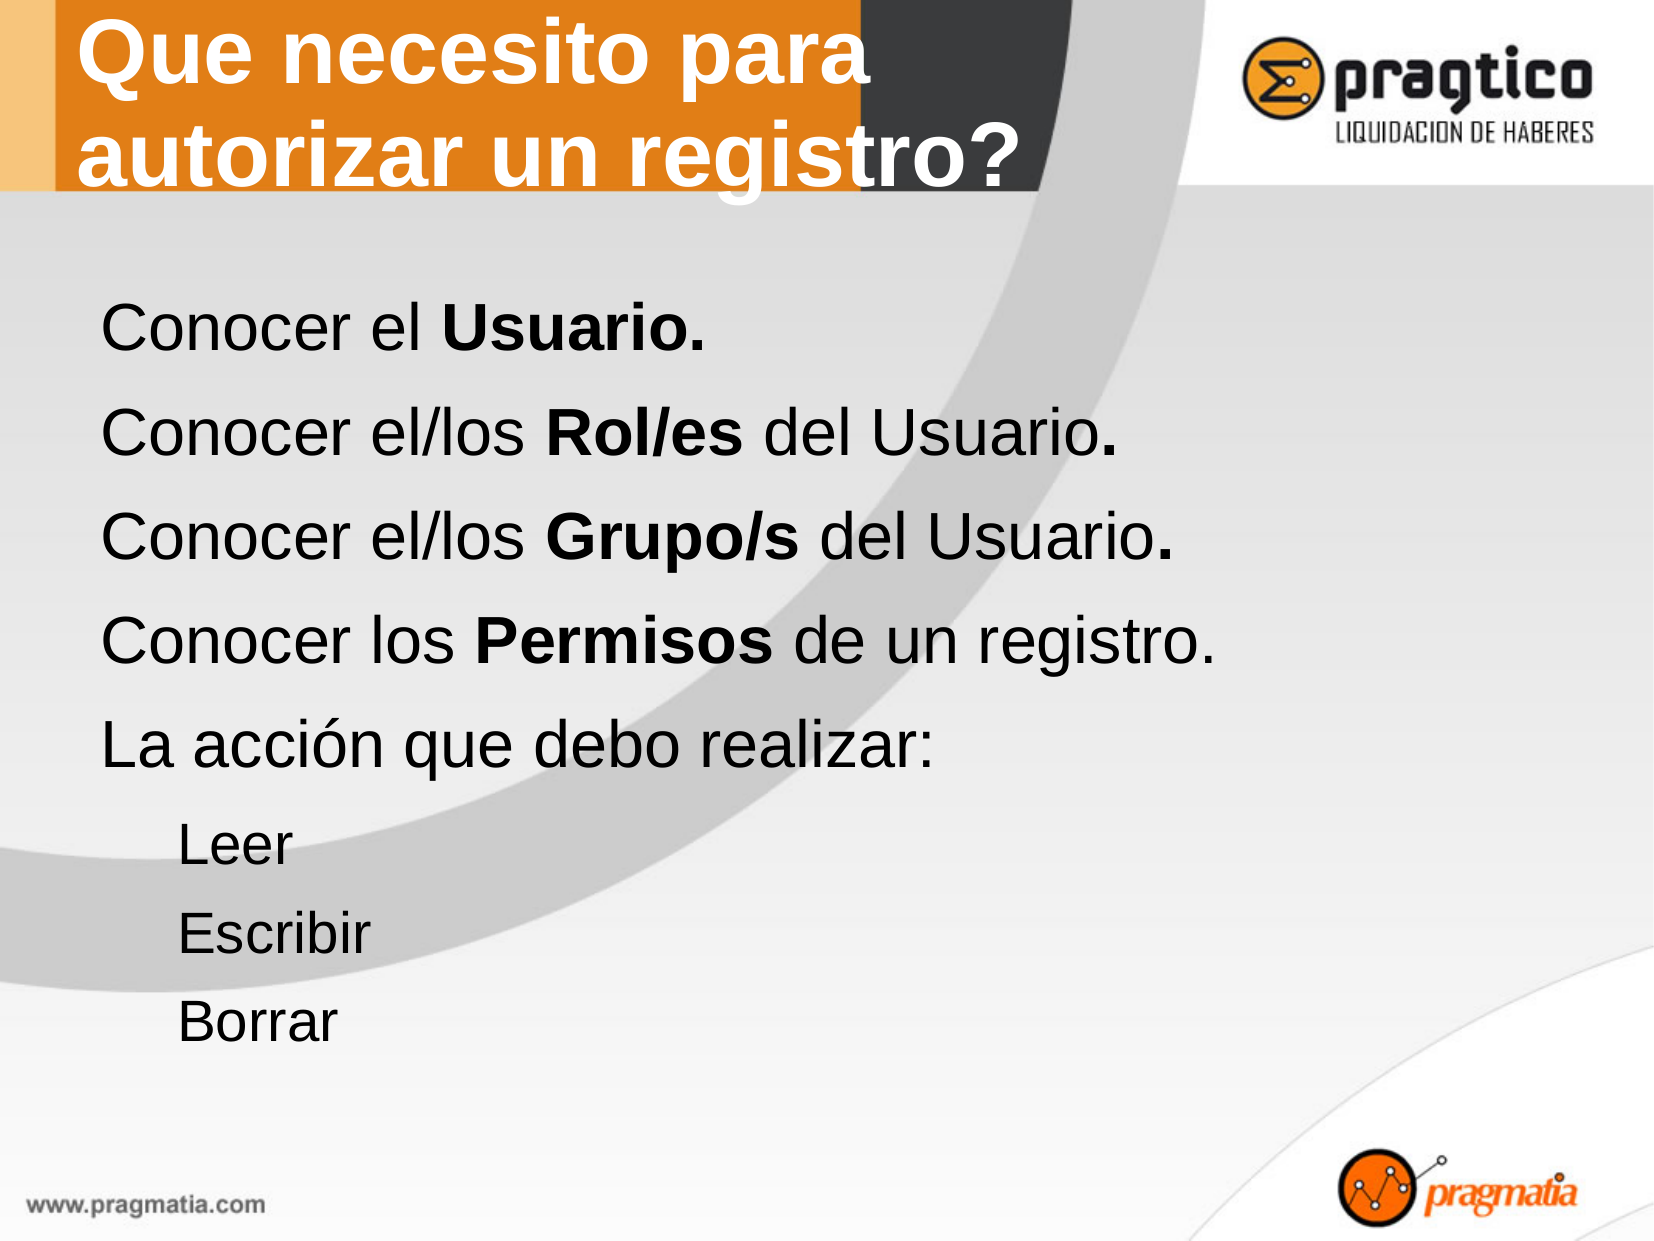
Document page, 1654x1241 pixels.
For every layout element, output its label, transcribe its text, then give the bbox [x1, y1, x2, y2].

list Conocer el Usuario. Conocer el/los Rol/es del Usuario. Conocer el/los Grupo/s del Usuario. Conocer los Permisos de un registro. La acción que debo realizar: Leer Escribir Borrar [82, 290, 1571, 1094]
picture [0, 0, 1654, 1241]
title Que necesito para autorizar un registro? [76, 1, 1565, 207]
